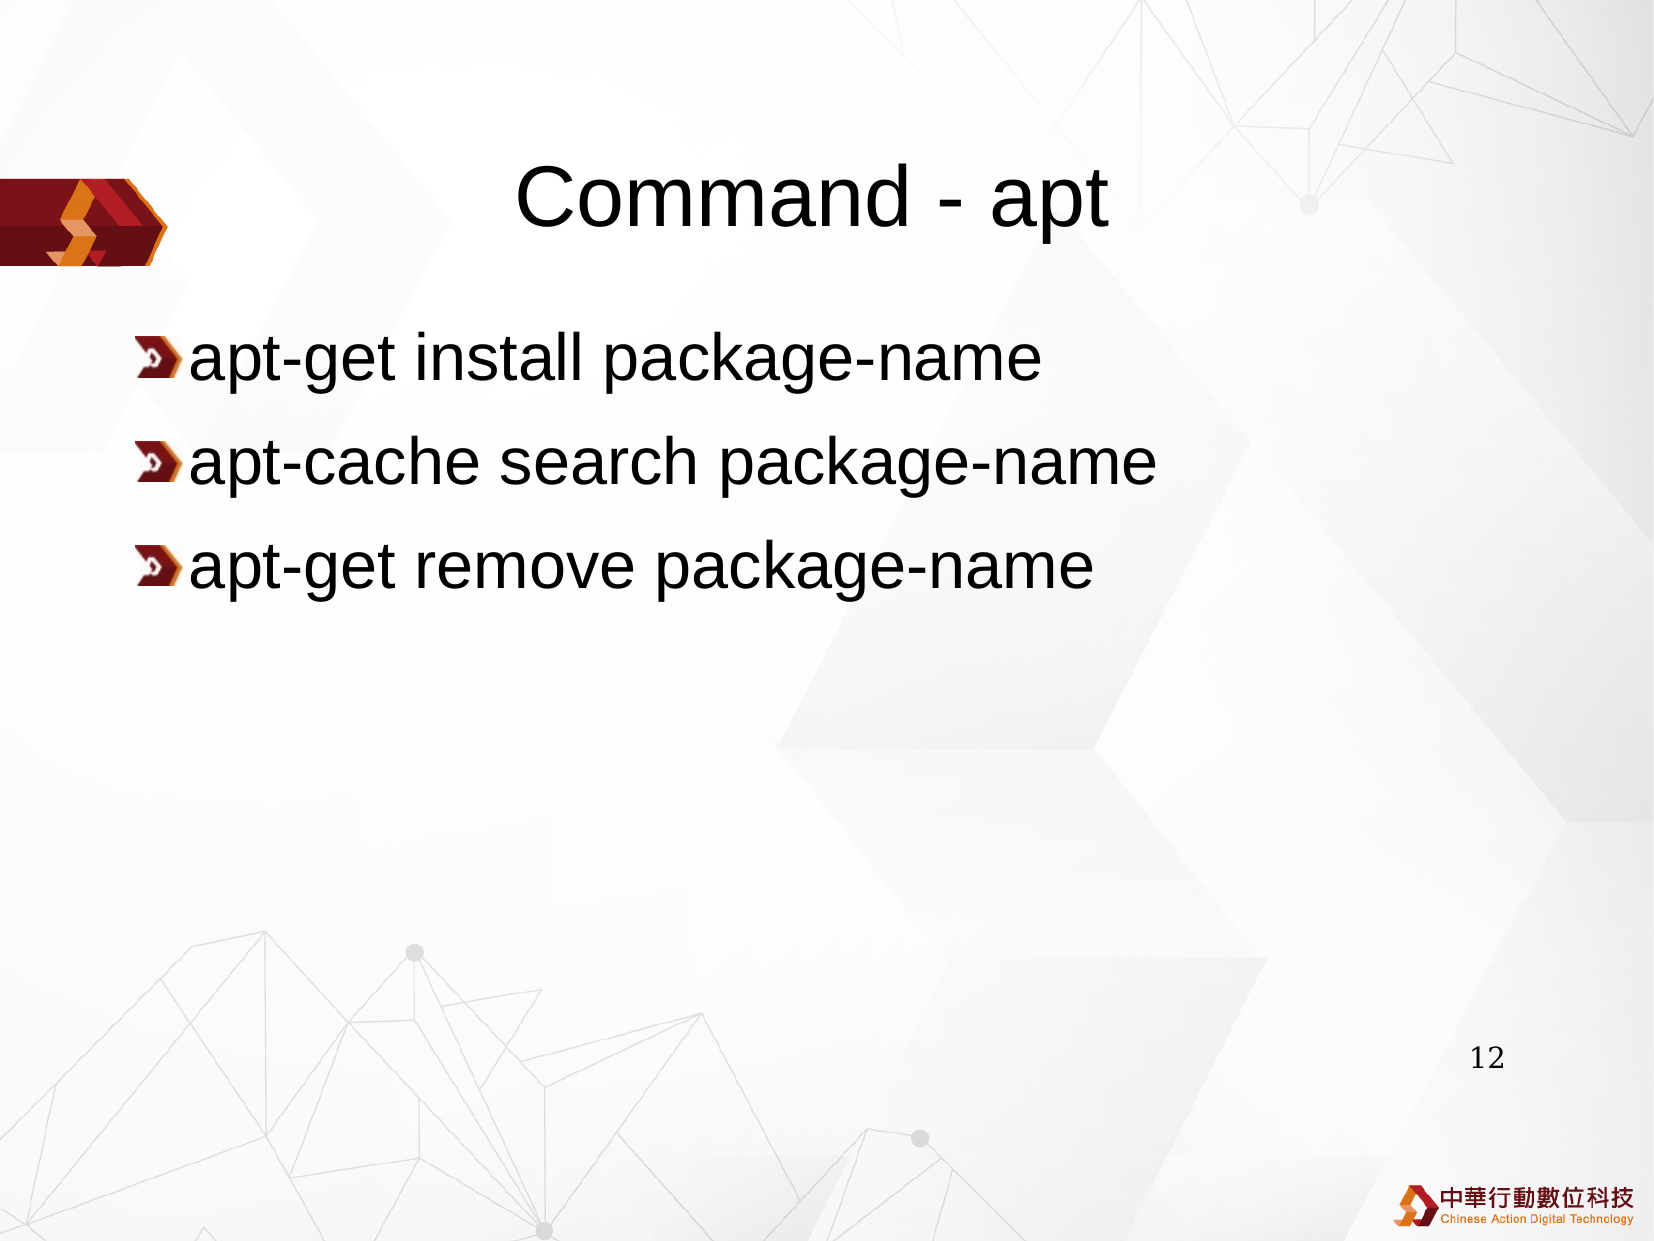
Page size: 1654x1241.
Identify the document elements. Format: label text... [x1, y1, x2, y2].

list apt-get install package-name apt-cache search package-name apt-get remove package-name [118, 319, 1571, 1040]
title Command - apt [118, 112, 1506, 281]
picture [0, 0, 1654, 1241]
